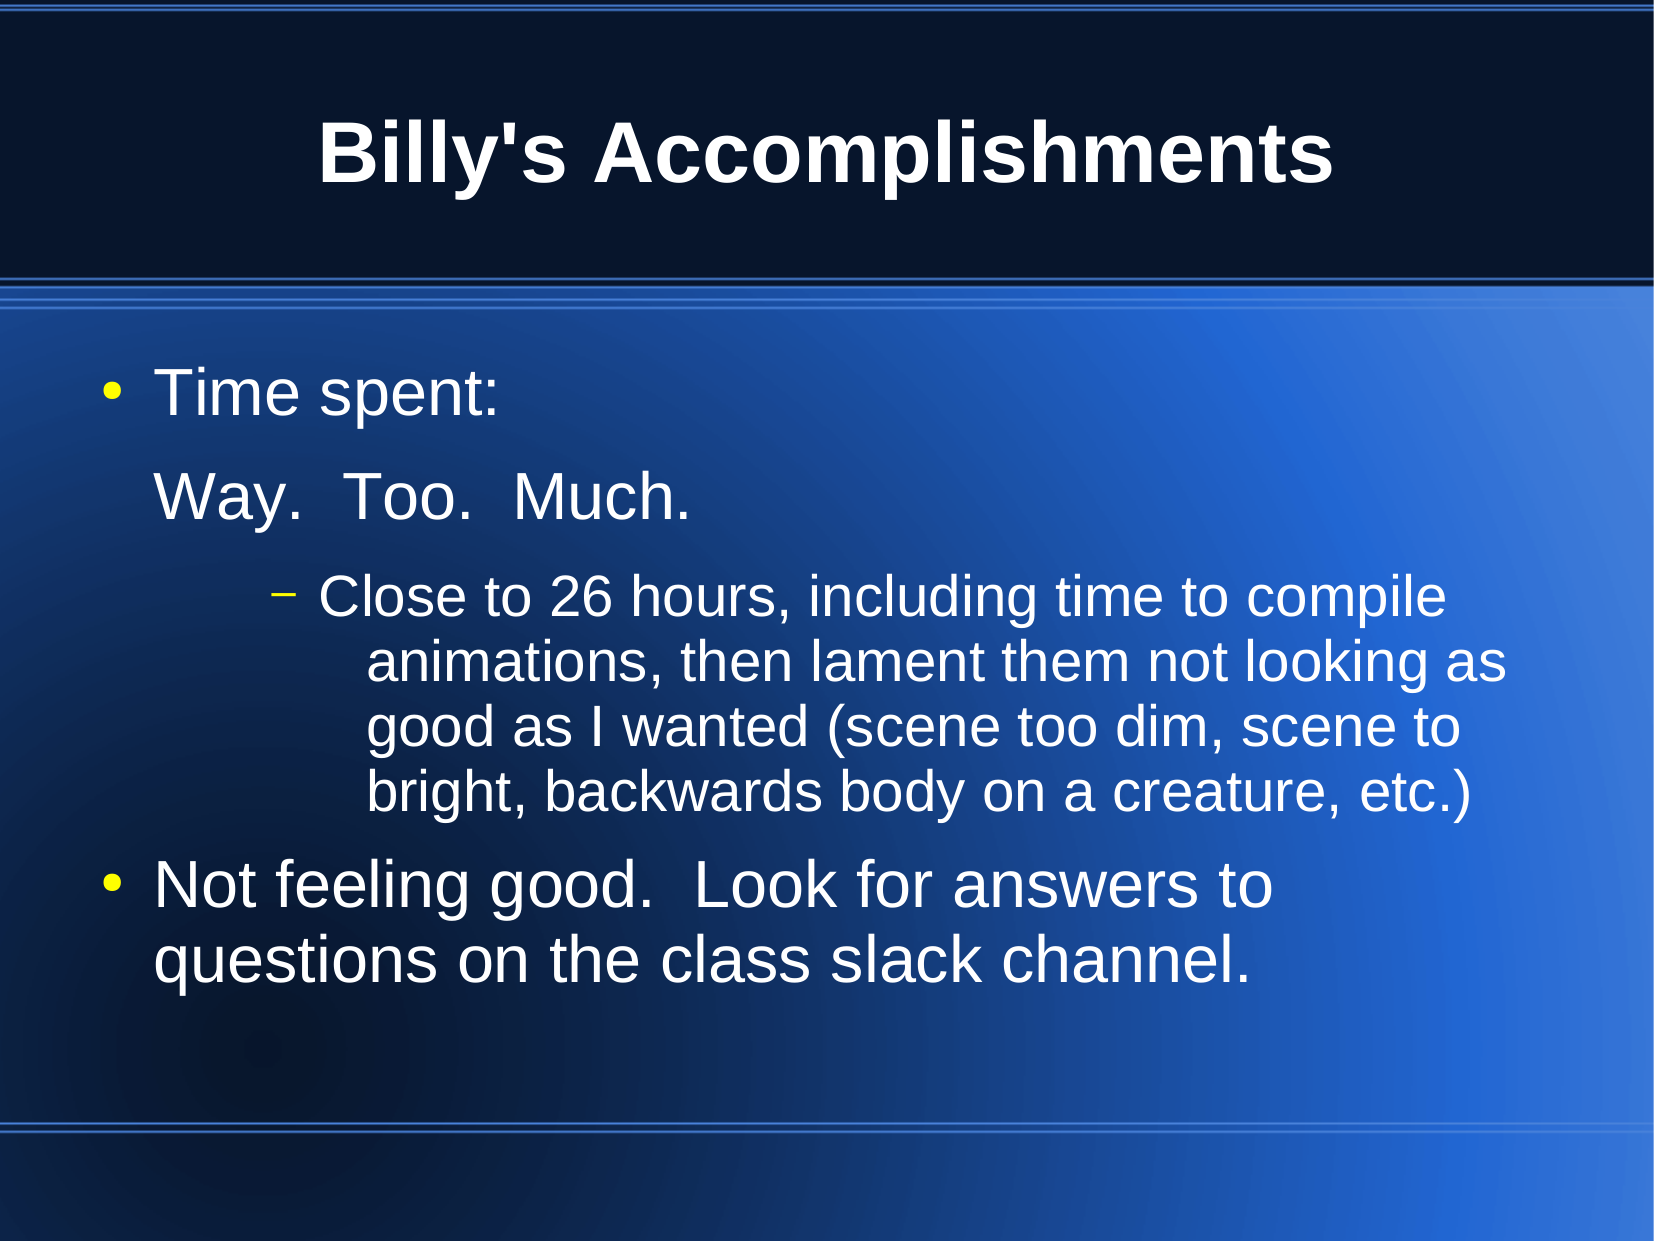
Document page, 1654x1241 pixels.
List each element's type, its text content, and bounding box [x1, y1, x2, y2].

list Time spent: Way. Too. Much. Close to 26 hours, including time to compile animations, then lament them not looking as good as I wanted (scene too dim, scene to bright, backwards body on a creature, etc.) Not feeling good. Look for answers to questions on the class slack channel. [82, 355, 1571, 1058]
picture [0, 0, 1654, 1241]
title Billy's Accomplishments [82, 49, 1571, 257]
